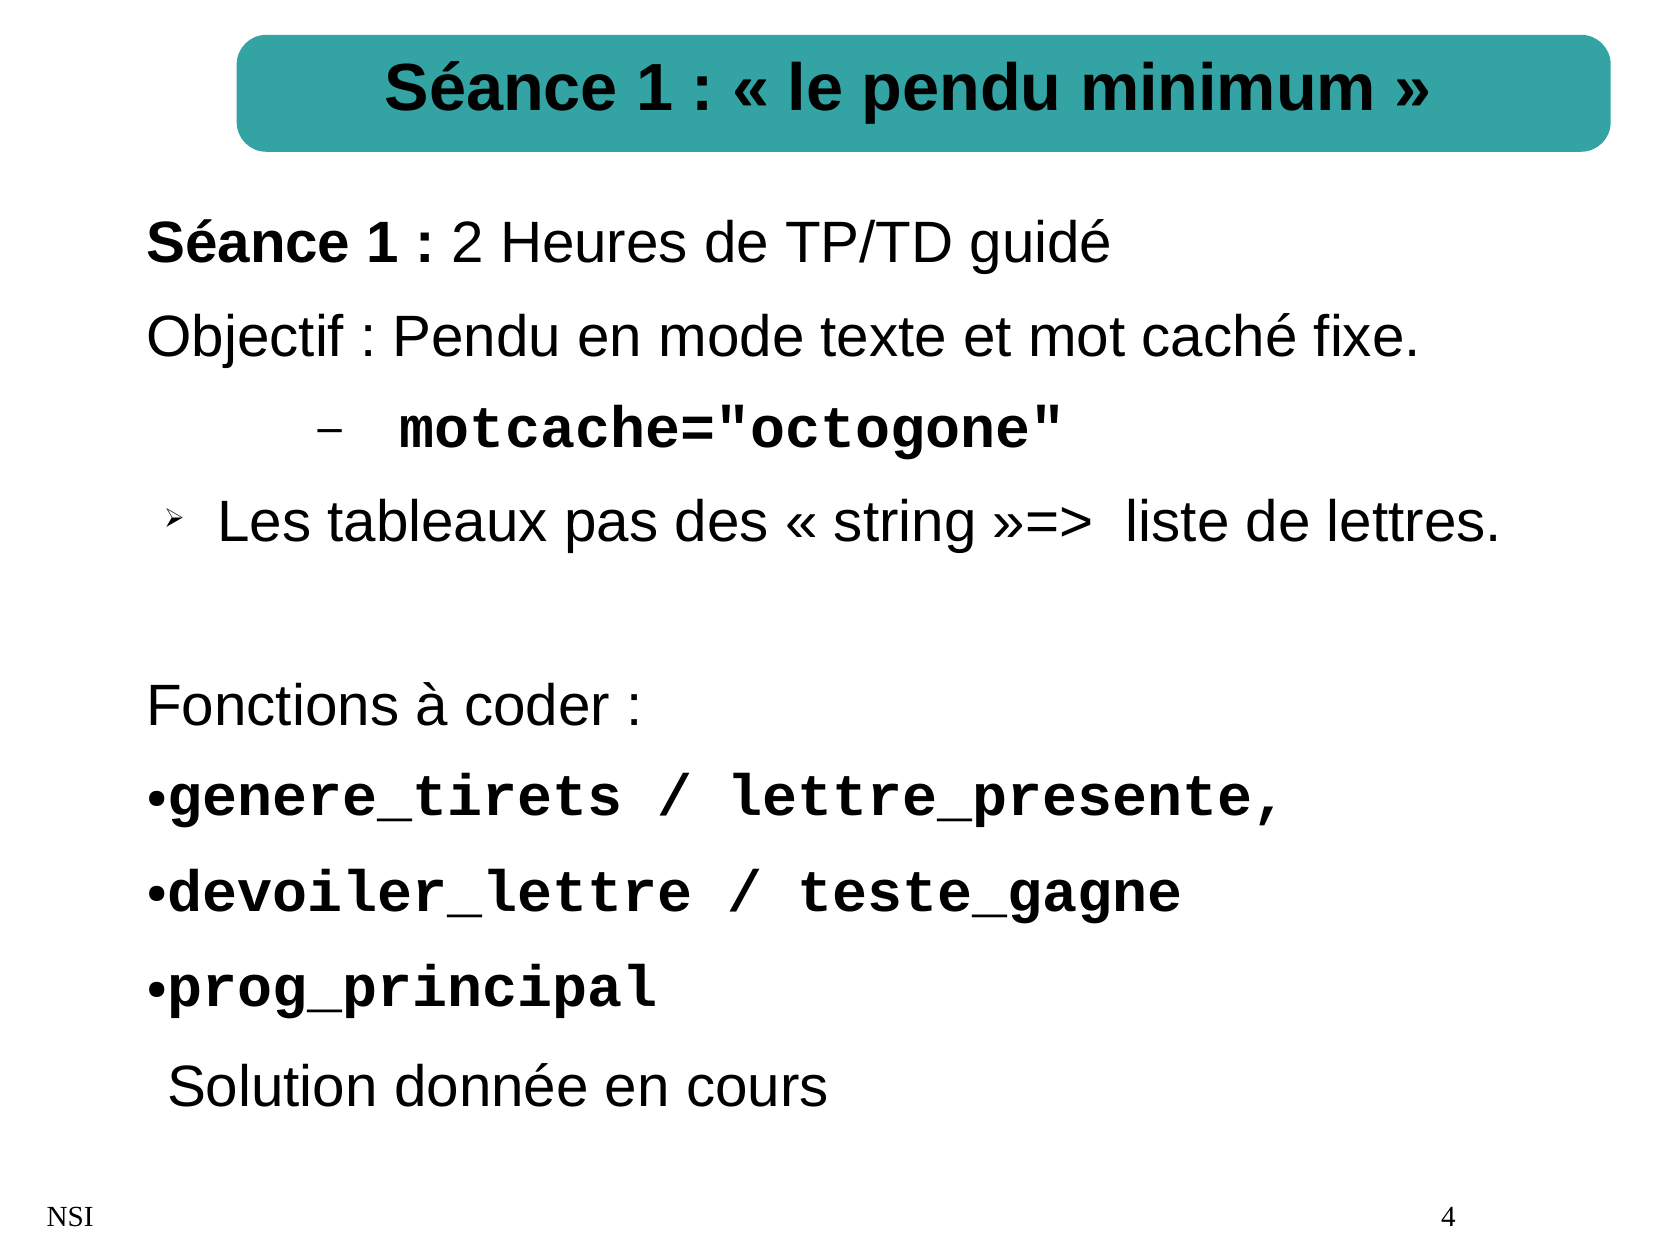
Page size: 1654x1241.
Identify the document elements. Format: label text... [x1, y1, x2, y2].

list Séance 1 : 2 Heures de TP/TD guidé Objectif : Pendu en mode texte et mot caché fixe. motcache="octogone" Les tableaux pas des « string »=> liste de lettres. Fonctions à coder : genere_tirets / lettre_presente, devoiler_lettre / teste_gagne prog_principal Solution donnée en cours [128, 209, 1587, 1241]
title Séance 1 : « le pendu minimum » [238, 37, 1598, 137]
